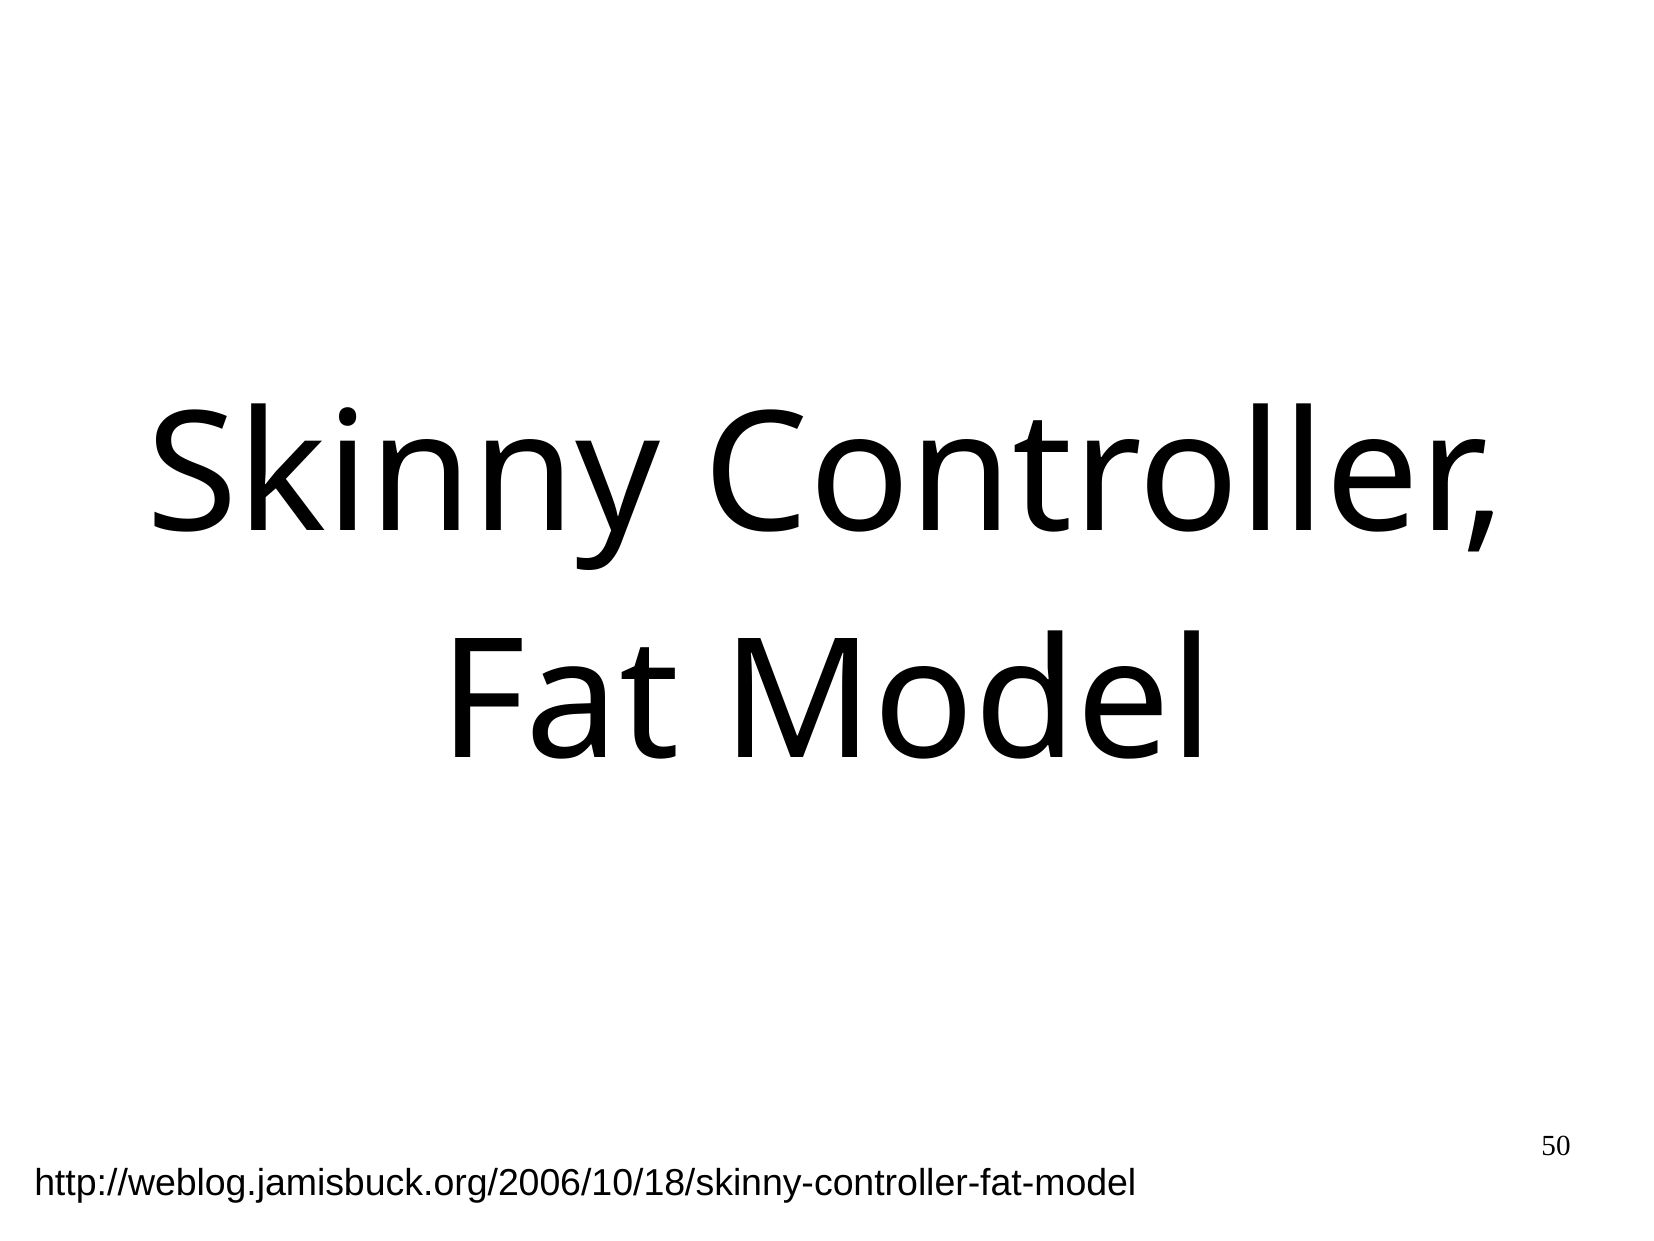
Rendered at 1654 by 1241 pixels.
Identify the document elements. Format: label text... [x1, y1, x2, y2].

subtitle Skinny Controller, Fat Model [82, 56, 1571, 1102]
text_box http://weblog.jamisbuck.org/2006/10/18/skinny-controller-fat-model [19, 1153, 1152, 1211]
